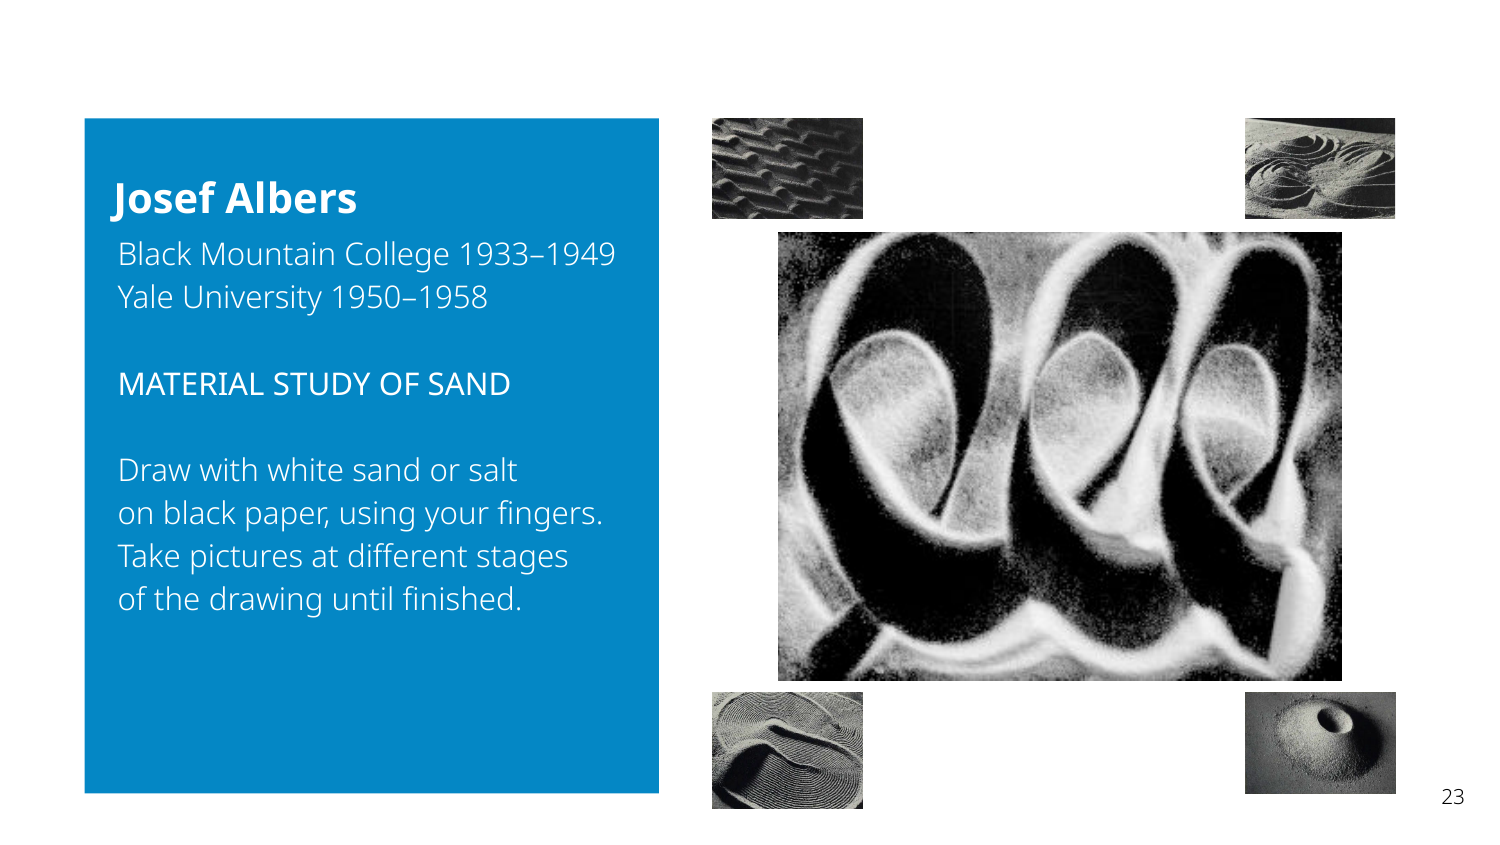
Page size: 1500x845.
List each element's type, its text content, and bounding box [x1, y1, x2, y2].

picture [778, 232, 1342, 681]
title Josef Albers [98, 169, 665, 252]
picture [1245, 692, 1396, 794]
picture [712, 118, 863, 220]
picture [1245, 118, 1396, 219]
picture [712, 692, 863, 809]
title Black Mountain College 1933–1949 Yale University 1950–1958 Material study of sand Draw with white sand or salt on black paper, using your fingers. Take pictures at different stages of the drawing until finished. [102, 252, 638, 715]
